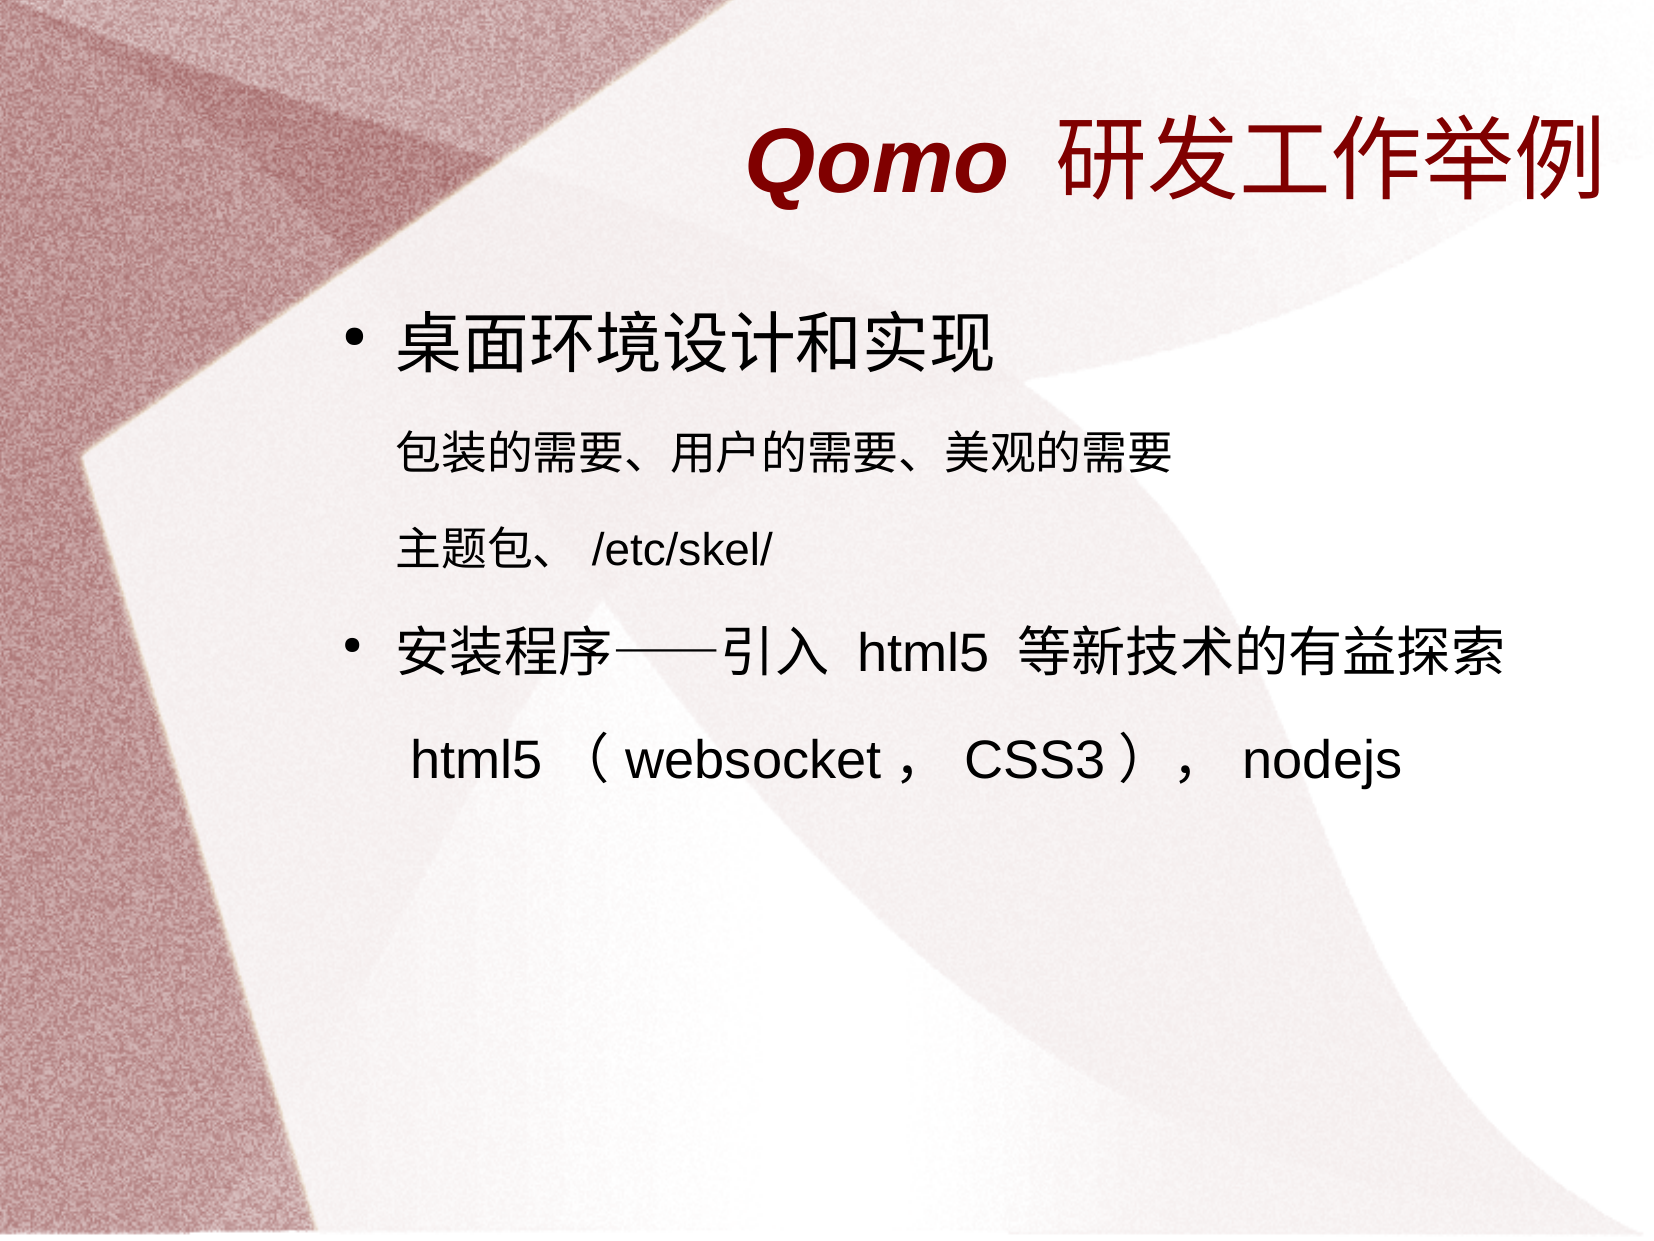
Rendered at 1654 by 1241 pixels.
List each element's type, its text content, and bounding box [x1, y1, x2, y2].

title Qomo 研发工作举例 [596, 49, 1607, 257]
list 桌面环境设计和实现 包装的需要、用户的需要、美观的需要 主题包、/etc/skel/ 安装程序——引入 html5 等新技术的有益探索 html5（websocket，CSS3），nodejs [324, 290, 1601, 1010]
picture [0, 0, 1654, 1241]
